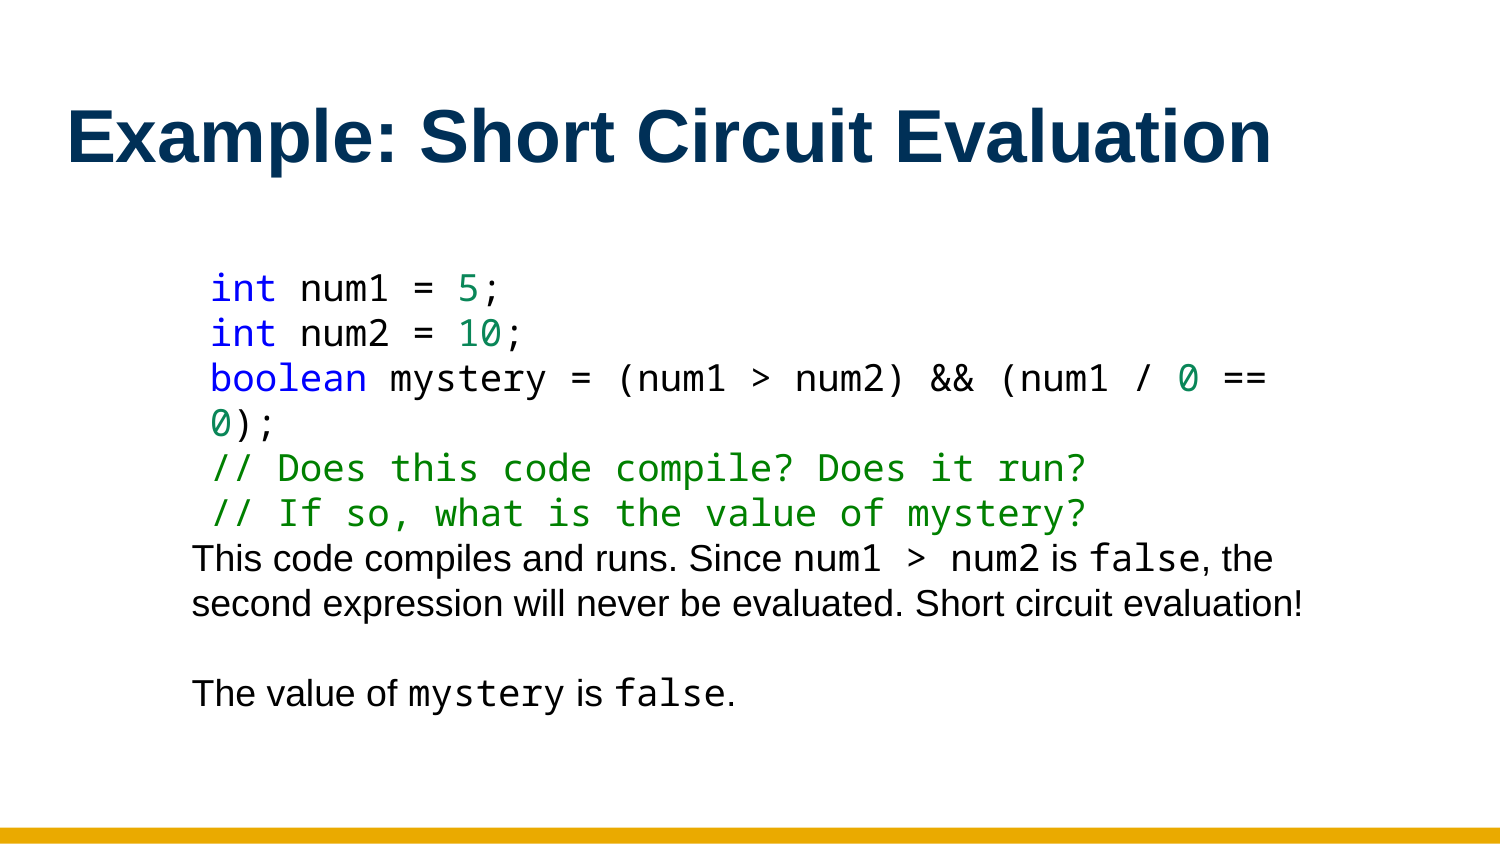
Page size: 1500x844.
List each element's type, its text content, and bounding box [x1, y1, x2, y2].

text_box int num1 = 5; int num2 = 10; boolean mystery = (num1 > num2) && (num1 / 0 == 0); // Does this code compile? Does it run? // If so, what is the value of mystery? [194, 257, 1305, 526]
text_box This code compiles and runs. Since num1 > num2 is false, the second expression will never be evaluated. Short circuit evaluation! The value of mystery is false. [176, 526, 1323, 722]
title Example: Short Circuit Evaluation [51, 72, 1449, 189]
